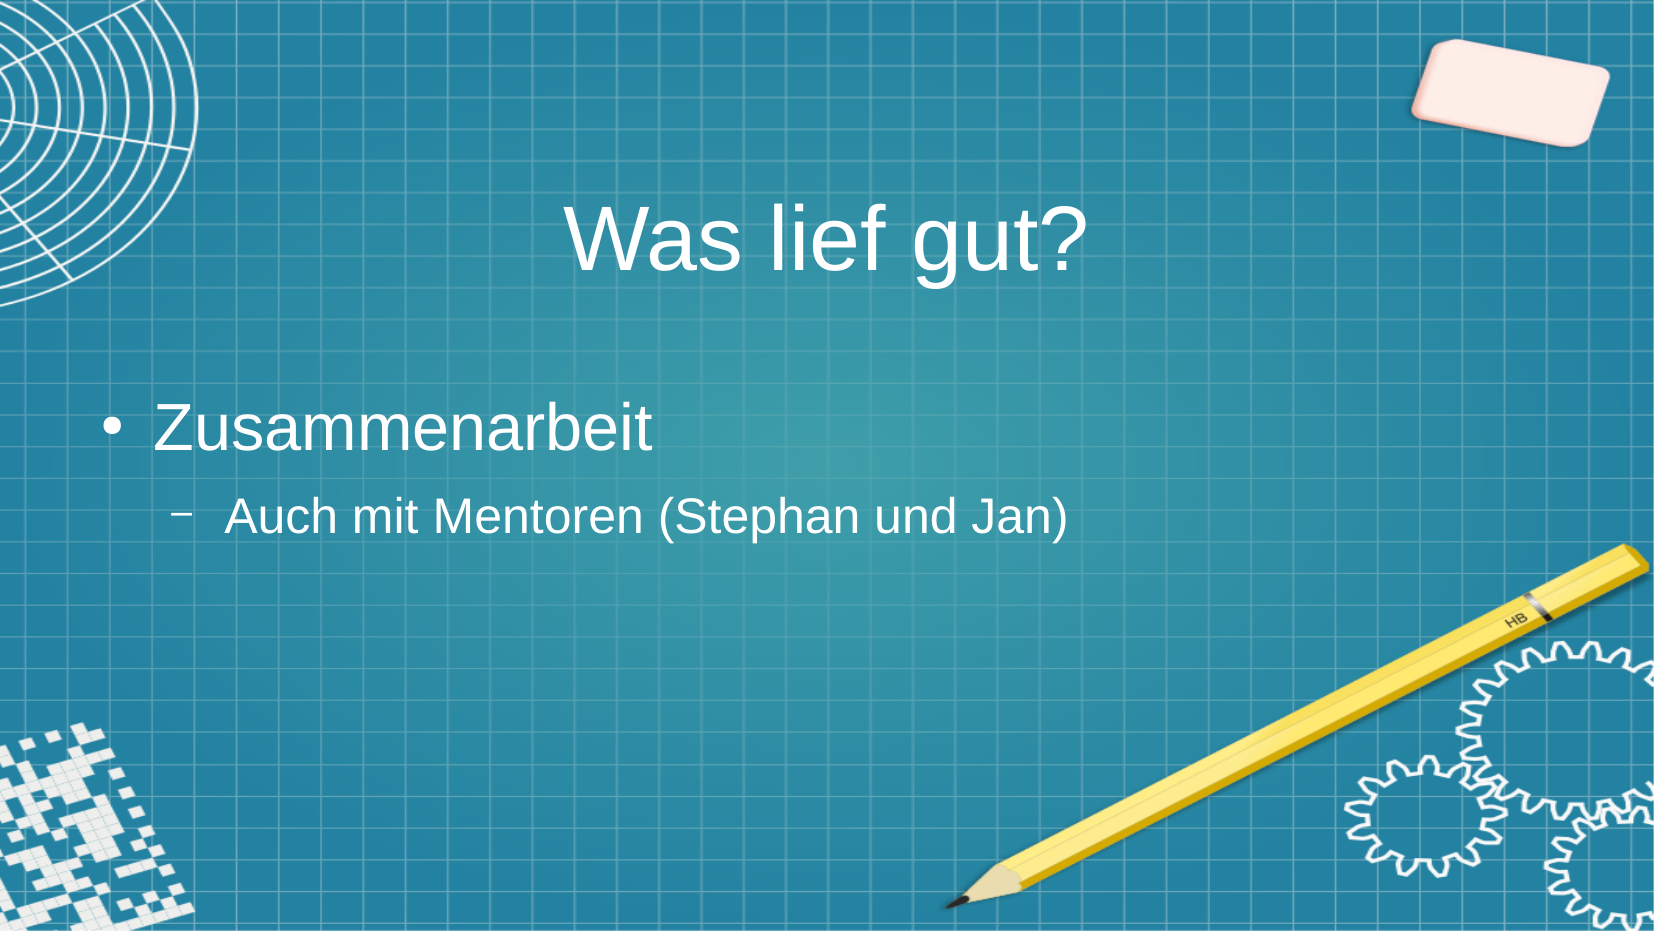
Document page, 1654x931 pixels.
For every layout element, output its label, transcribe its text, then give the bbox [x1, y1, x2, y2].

list Zusammenarbeit Auch mit Mentoren (Stephan und Jan) [82, 389, 1571, 842]
picture [0, 0, 1654, 931]
title Was lief gut? [82, 132, 1571, 346]
